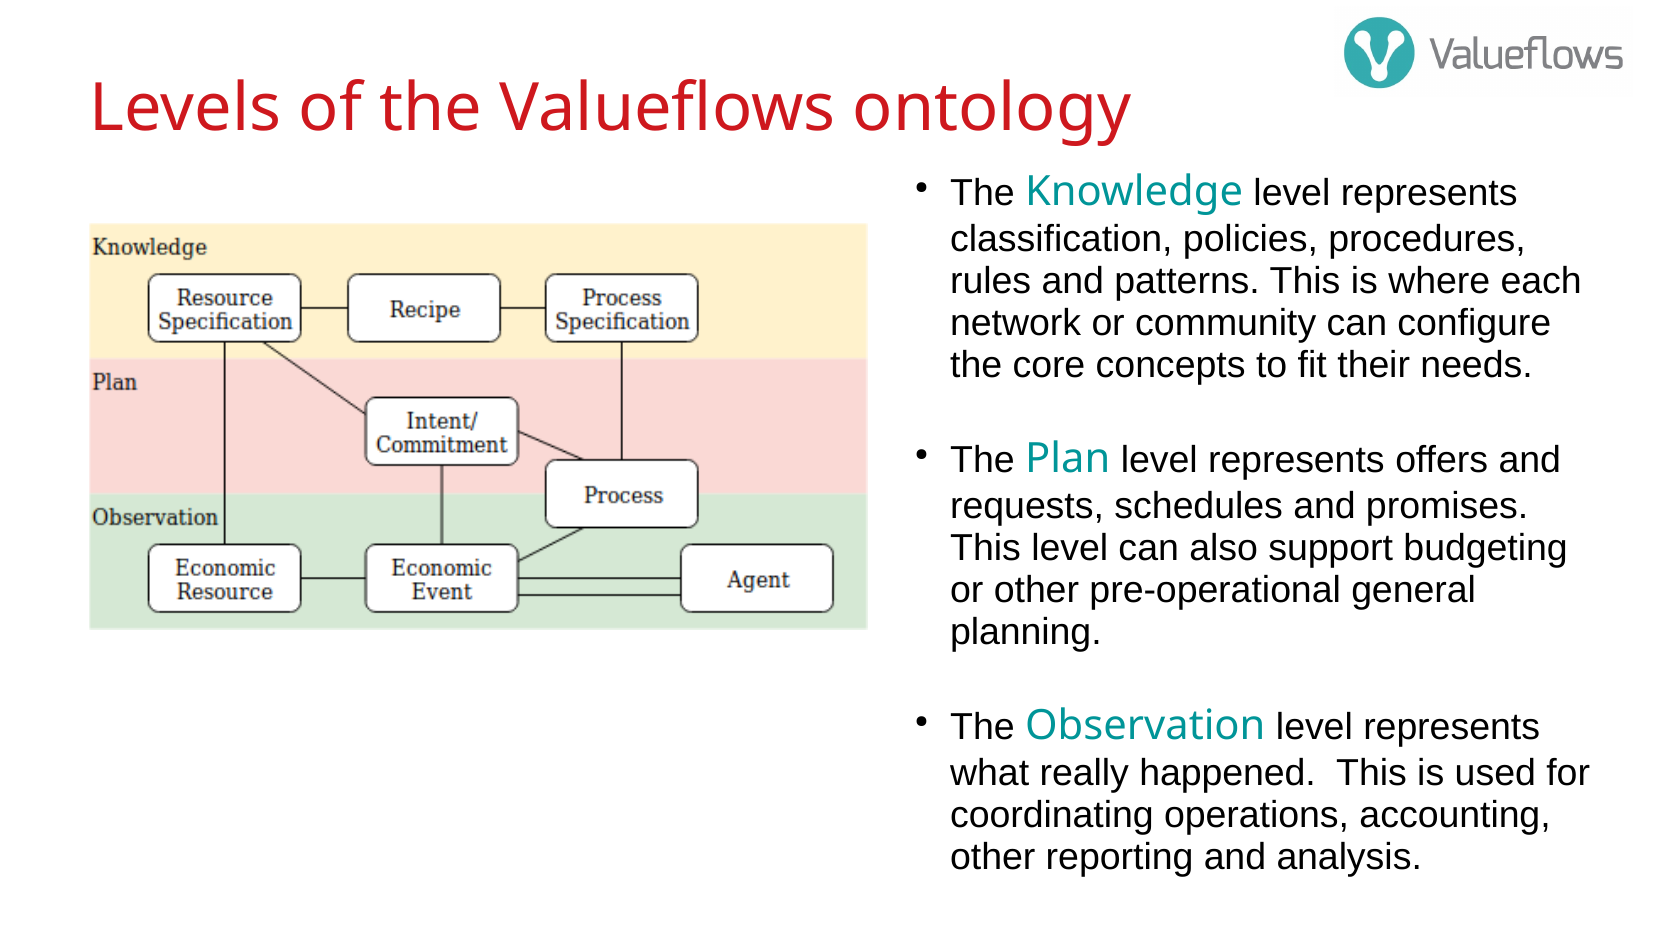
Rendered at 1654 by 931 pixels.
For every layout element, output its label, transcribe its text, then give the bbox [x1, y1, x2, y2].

text_box Levels of the Valueflows ontology [75, 51, 1439, 145]
text_box The Knowledge level represents classification, policies, procedures, rules and patterns. This is where each network or community can configure the core concepts to fit their needs. The Plan level represents offers and requests, schedules and promises. This level can also support budgeting or other pre-operational general planning. The Observation level represents what really happened. This is used for coordinating operations, accounting, other reporting and analysis. [900, 111, 1606, 931]
picture [89, 223, 868, 631]
picture [1334, 6, 1633, 97]
